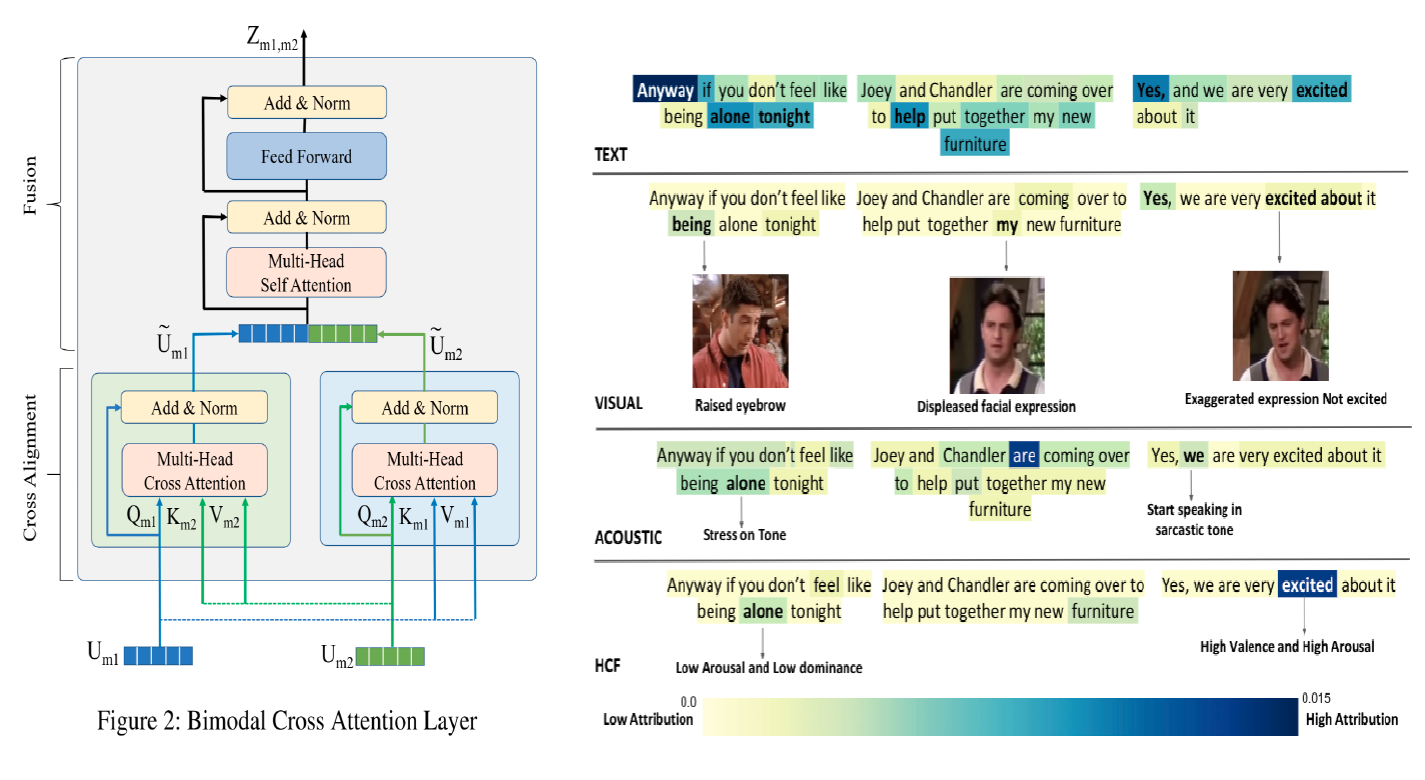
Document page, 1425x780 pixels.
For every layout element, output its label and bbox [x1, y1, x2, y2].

picture [575, 37, 1413, 739]
picture [15, 18, 561, 743]
